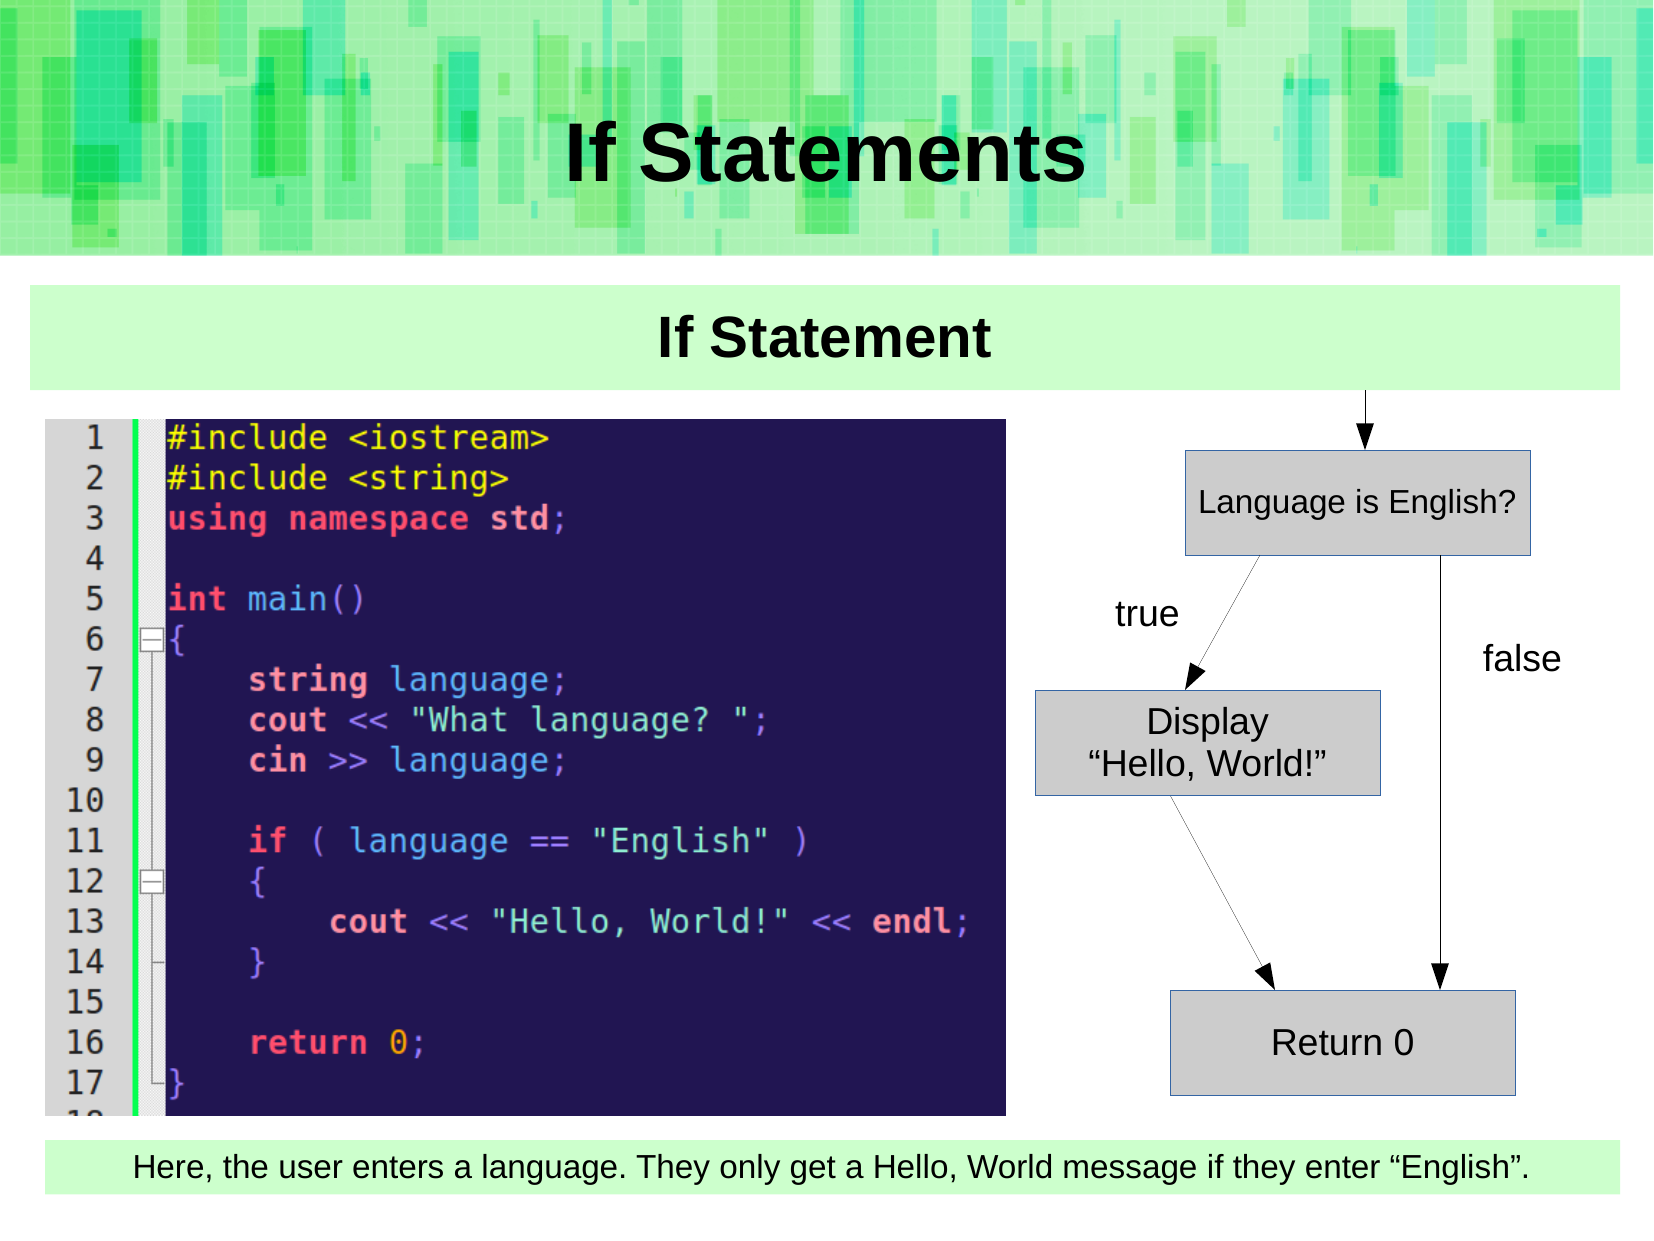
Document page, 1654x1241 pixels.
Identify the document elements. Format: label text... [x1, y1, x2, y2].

text_box Return 0 [1170, 990, 1516, 1096]
text_box Language is English? [1185, 450, 1531, 556]
text_box false [1440, 630, 1606, 687]
picture [0, 0, 1654, 1241]
text_box If Statement [30, 285, 1621, 391]
text_box Display “Hello, World!” [1035, 690, 1381, 796]
title If Statements [82, 49, 1571, 257]
text_box true [1065, 585, 1231, 642]
text_box Here, the user enters a language. They only get a Hello, World message if they enter “English”. [45, 1140, 1621, 1195]
